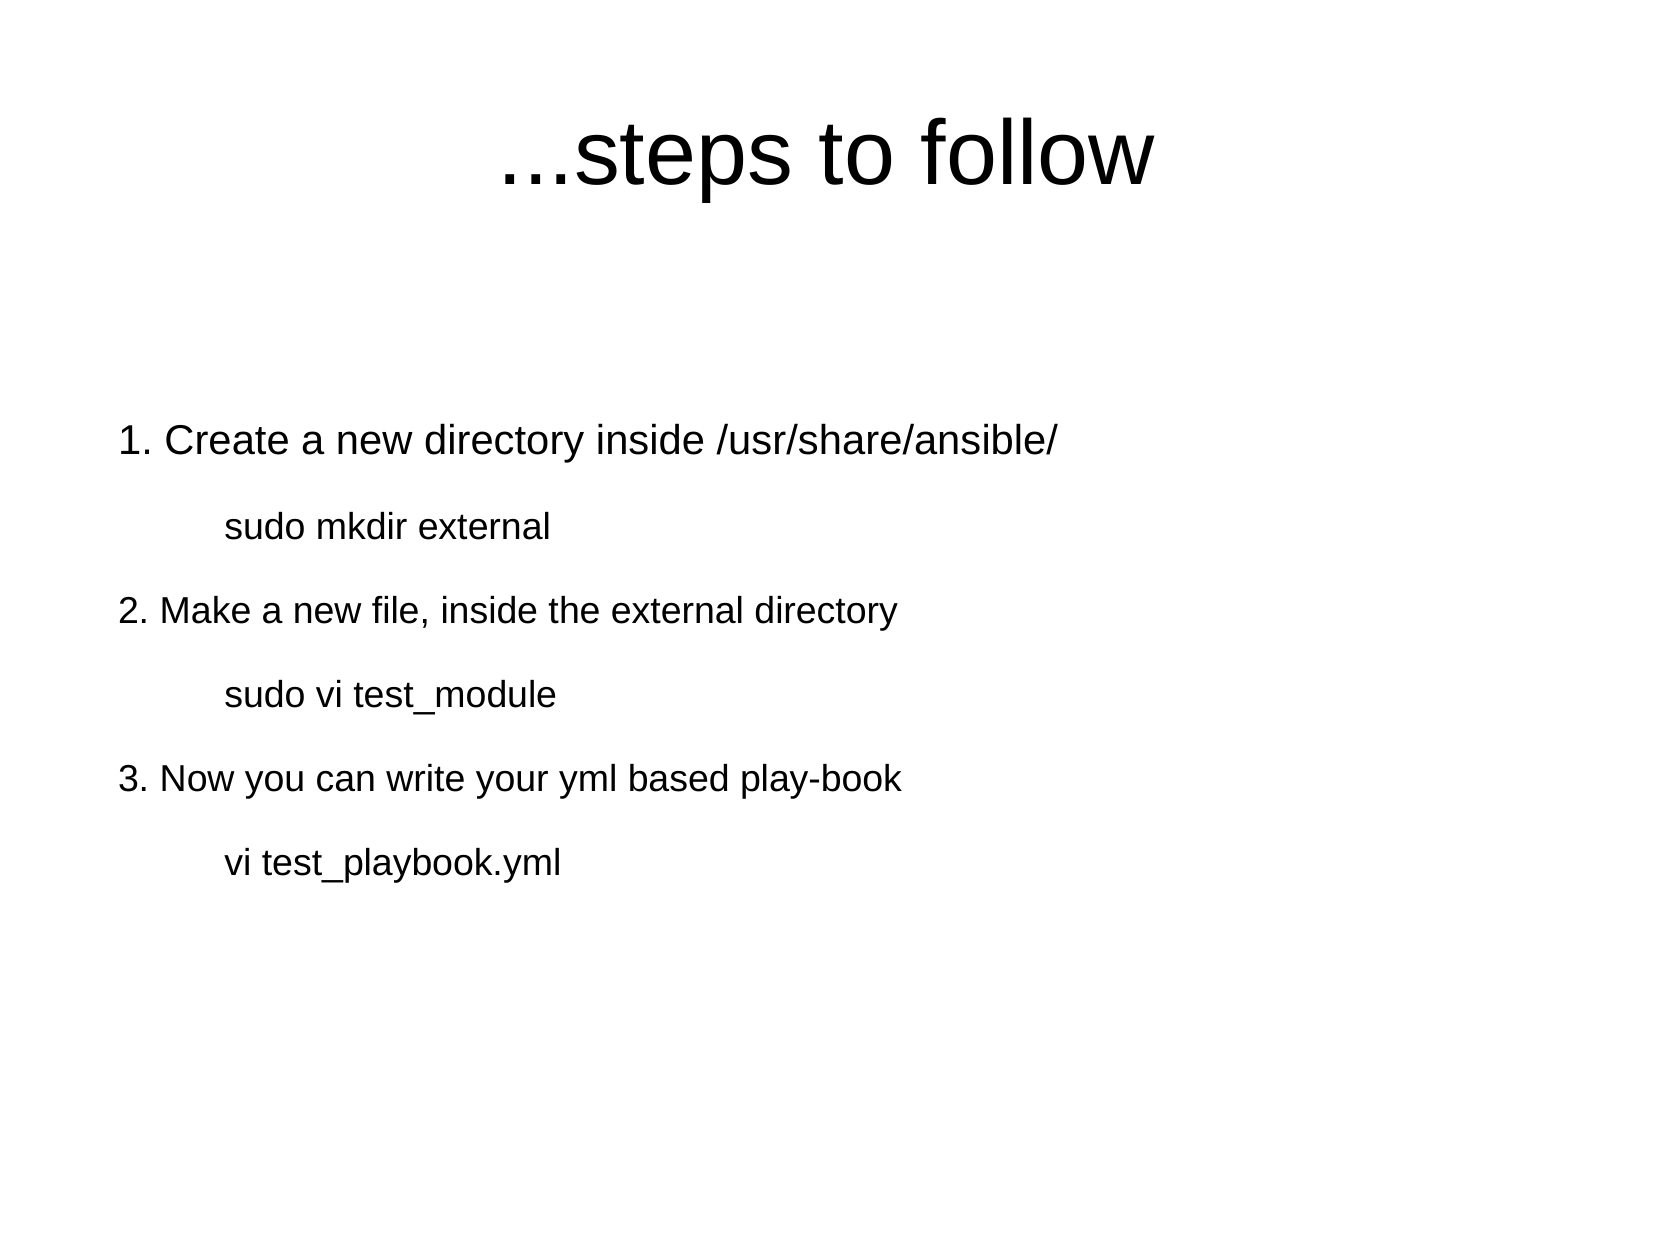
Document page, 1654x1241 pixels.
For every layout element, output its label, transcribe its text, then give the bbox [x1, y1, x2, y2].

title ...steps to follow [82, 49, 1571, 257]
subtitle 1. Create a new directory inside /usr/share/ansible/ sudo mkdir external 2. Make a new file, inside the external directory sudo vi test_module 3. Now you can write your yml based play-book vi test_playbook.yml [82, 290, 1571, 1010]
